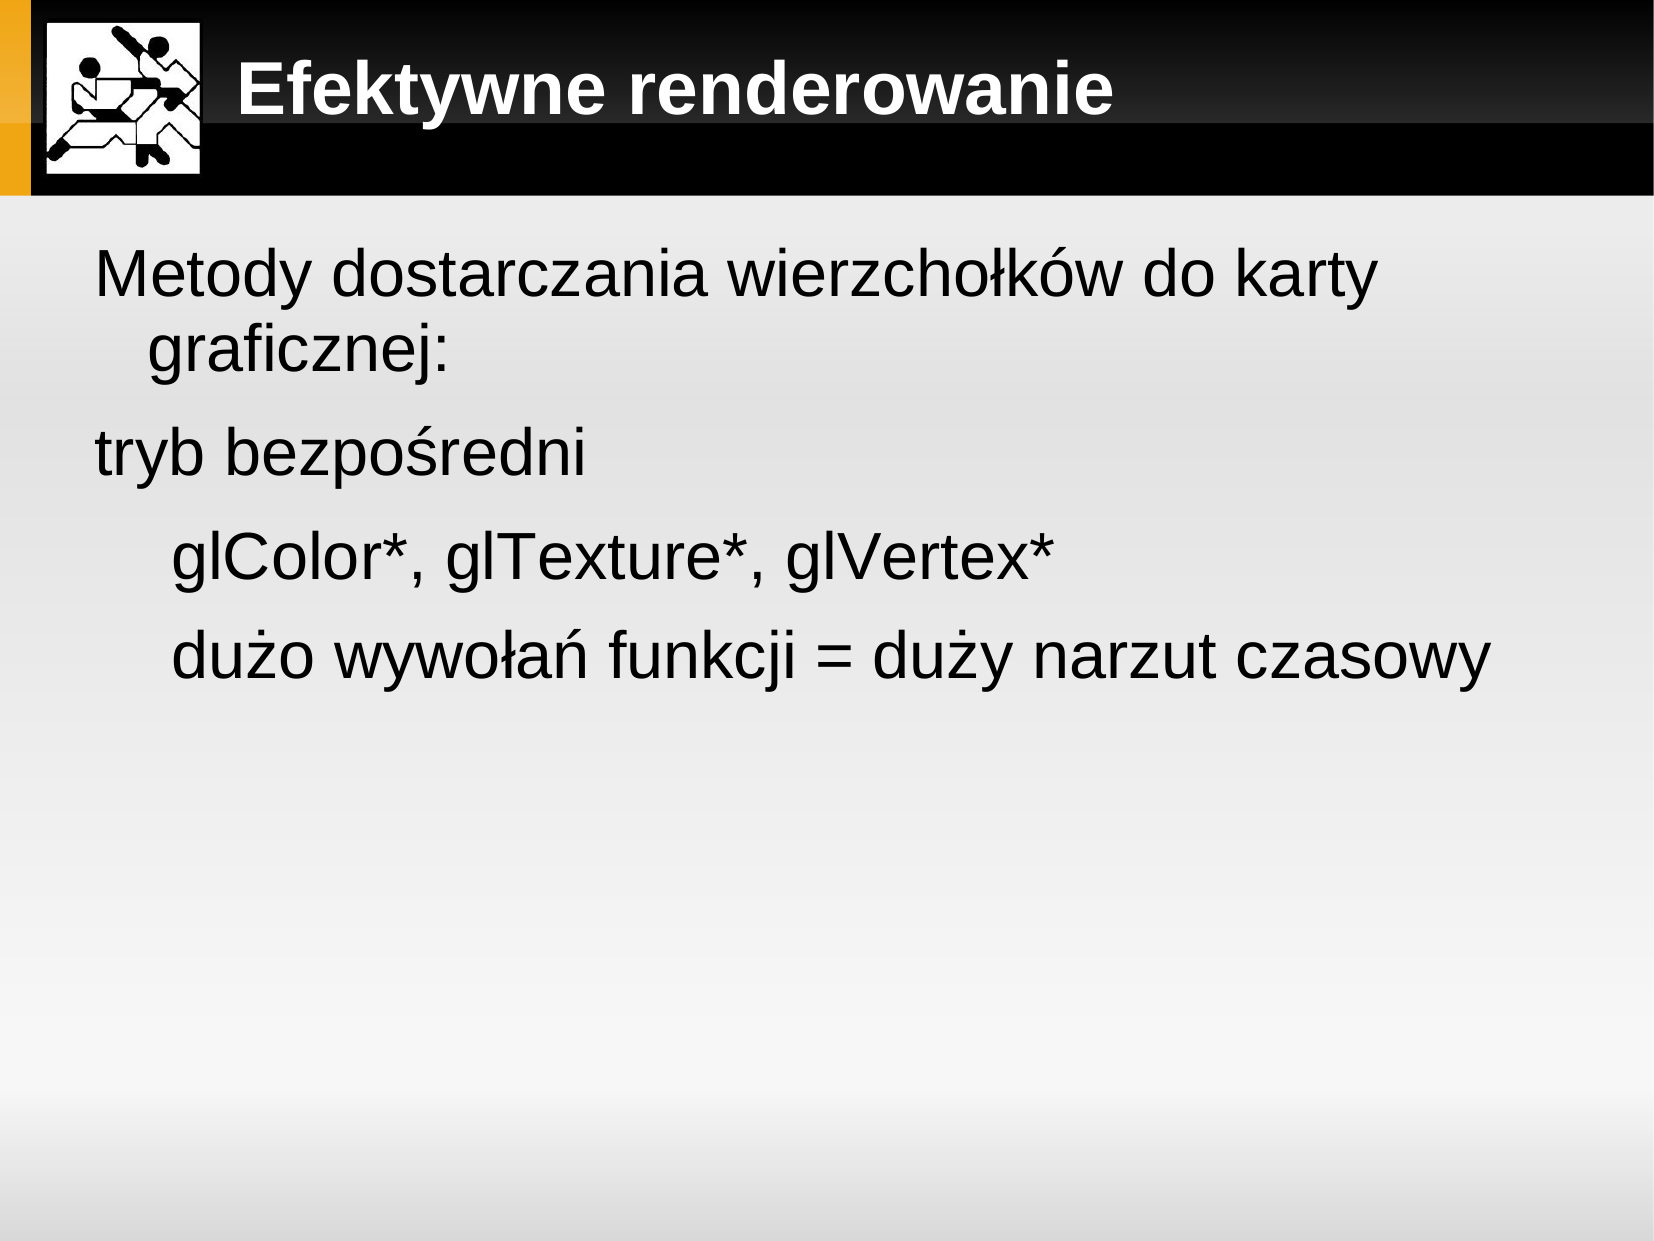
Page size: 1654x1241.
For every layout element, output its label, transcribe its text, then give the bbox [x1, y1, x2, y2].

list Metody dostarczania wierzchołków do karty graficznej: tryb bezpośredni glColor*, glTexture*, glVertex* dużo wywołań funkcji = duży narzut czasowy [76, 236, 1565, 1040]
picture [0, 0, 1654, 1241]
title Efektywne renderowanie [236, 7, 1595, 170]
